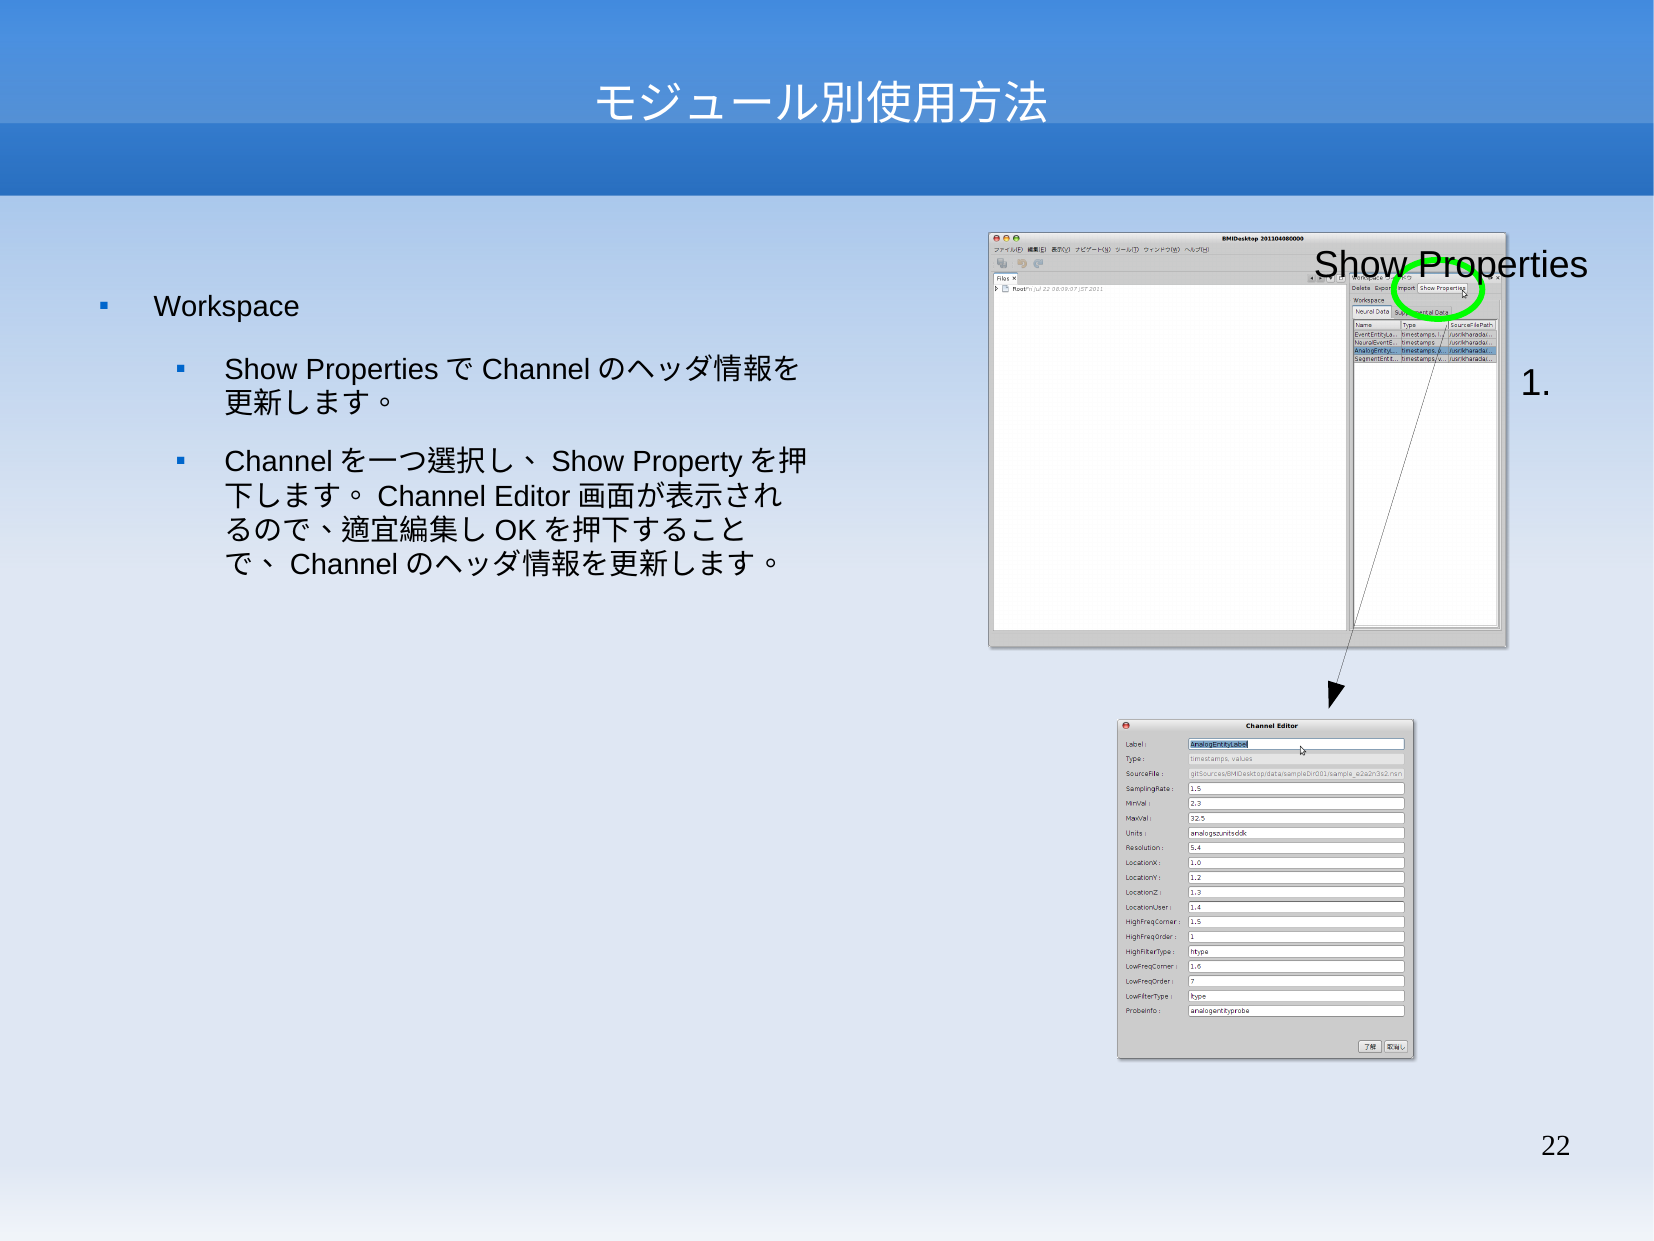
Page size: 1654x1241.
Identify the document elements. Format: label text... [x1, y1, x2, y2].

title モジュール別使用方法 [76, 0, 1565, 208]
list Workspace Show PropertiesでChannelのヘッダ情報を更新します。 Channelを一つ選択し、Show Propertyを押下します。Channel Editor画面が表示されるので、適宜編集しOKを押下することで、Channelのヘッダ情報を更新します。 [82, 290, 809, 1109]
text_box Show Properties [1299, 236, 1604, 294]
picture [0, 0, 1654, 1241]
text_box 1. [1505, 354, 1567, 412]
